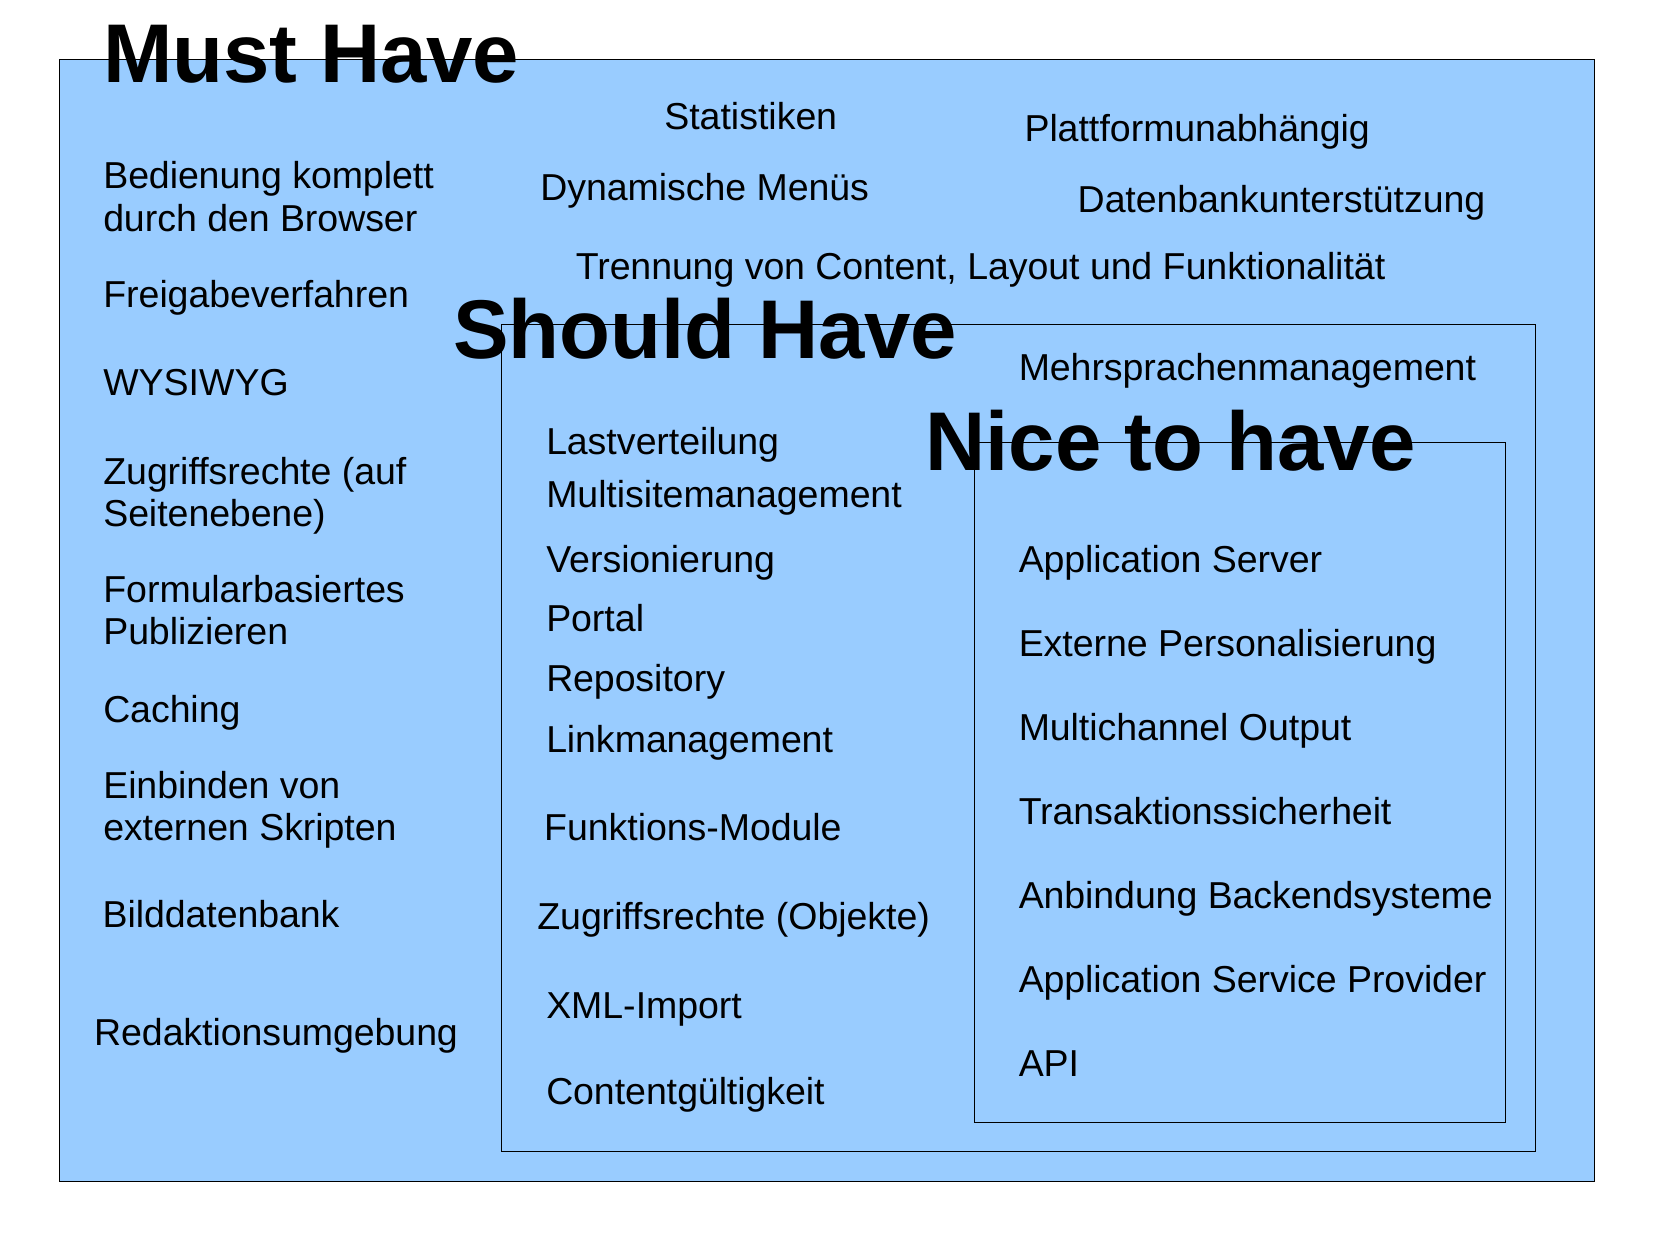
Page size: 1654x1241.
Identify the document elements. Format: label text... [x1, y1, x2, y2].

text_box Repository [531, 649, 740, 707]
text_box XML-Import [531, 976, 757, 1034]
text_box Mehrsprachenmanagement [1003, 338, 1491, 396]
text_box 1 [501, 324, 1536, 1152]
text_box Redaktionsumgebung [79, 1003, 473, 1063]
text_box Versionierung [531, 531, 790, 589]
text_box WYSIWYG [88, 354, 304, 412]
text_box Plattformunabhängig [1009, 100, 1424, 189]
text_box Must Have [88, 0, 650, 146]
text_box Lastverteilung [531, 413, 794, 466]
text_box Zugriffsrechte (auf Seitenebene) [88, 442, 443, 561]
text_box Portal [531, 590, 659, 648]
text_box Application Server Externe Personalisierung Multichannel Output Transaktionssicherheit Anbindung Backendsysteme Application Service Provider API [1003, 531, 1538, 1093]
text_box Linkmanagement [531, 710, 848, 768]
text_box Contentgültigkeit [531, 1062, 840, 1120]
text_box Bilddatenbank [87, 885, 355, 943]
text_box Funktions-Module [529, 799, 857, 857]
text_box Trennung von Content, Layout und Funktionalität [561, 238, 1401, 296]
text_box Zugriffsrechte (Objekte) [522, 888, 945, 945]
text_box Statistiken [649, 88, 975, 146]
text_box [59, 59, 1595, 1182]
text_box Multisitemanagement [531, 466, 917, 524]
text_box Bedienung komplett durch den Browser [88, 147, 508, 296]
text_box Caching [88, 681, 256, 739]
text_box Nice to have [911, 388, 1432, 497]
text_box Datenbankunterstützung [1062, 171, 1536, 231]
text_box Einbinden von externen Skripten [88, 757, 423, 857]
text_box Should Have [438, 276, 973, 384]
text_box Dynamische Menüs [525, 159, 969, 217]
text_box Formularbasiertes Publizieren [88, 561, 443, 660]
text_box Freigabeverfahren [88, 265, 424, 323]
